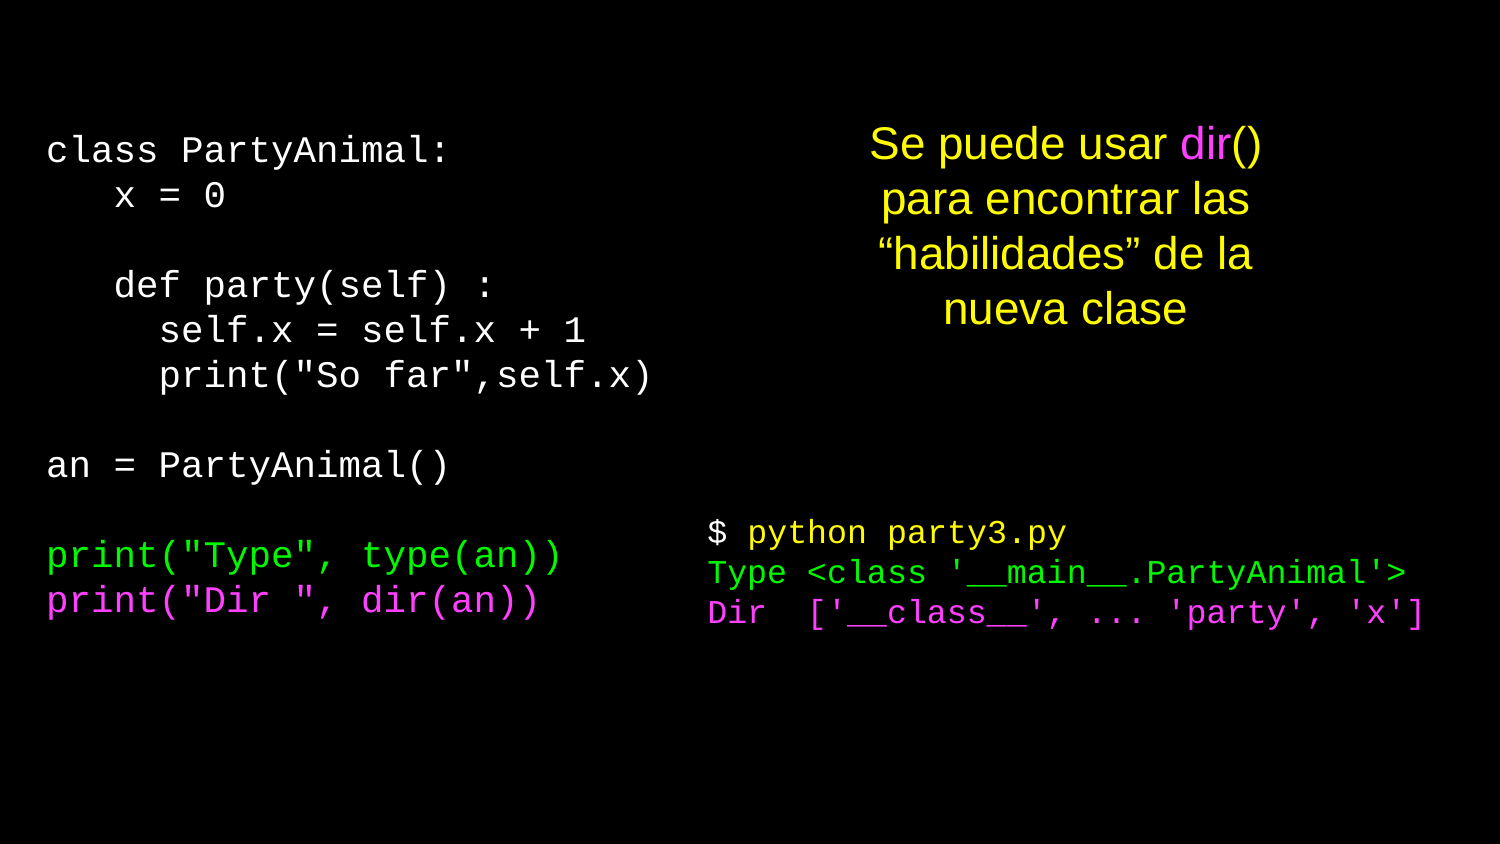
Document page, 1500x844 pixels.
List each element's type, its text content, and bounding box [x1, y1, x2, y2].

text_box class PartyAnimal: x = 0 def party(self) : self.x = self.x + 1 print("So far",self.x) an = PartyAnimal() print("Type", type(an)) print("Dir ", dir(an)) [42, 80, 796, 666]
text_box Se puede usar dir() para encontrar las “habilidades” de la nueva clase [824, 148, 1308, 300]
text_box $ python party3.py Type <class '__main__.PartyAnimal'> Dir ['__class__', ... 'party', 'x'] [703, 446, 1463, 694]
